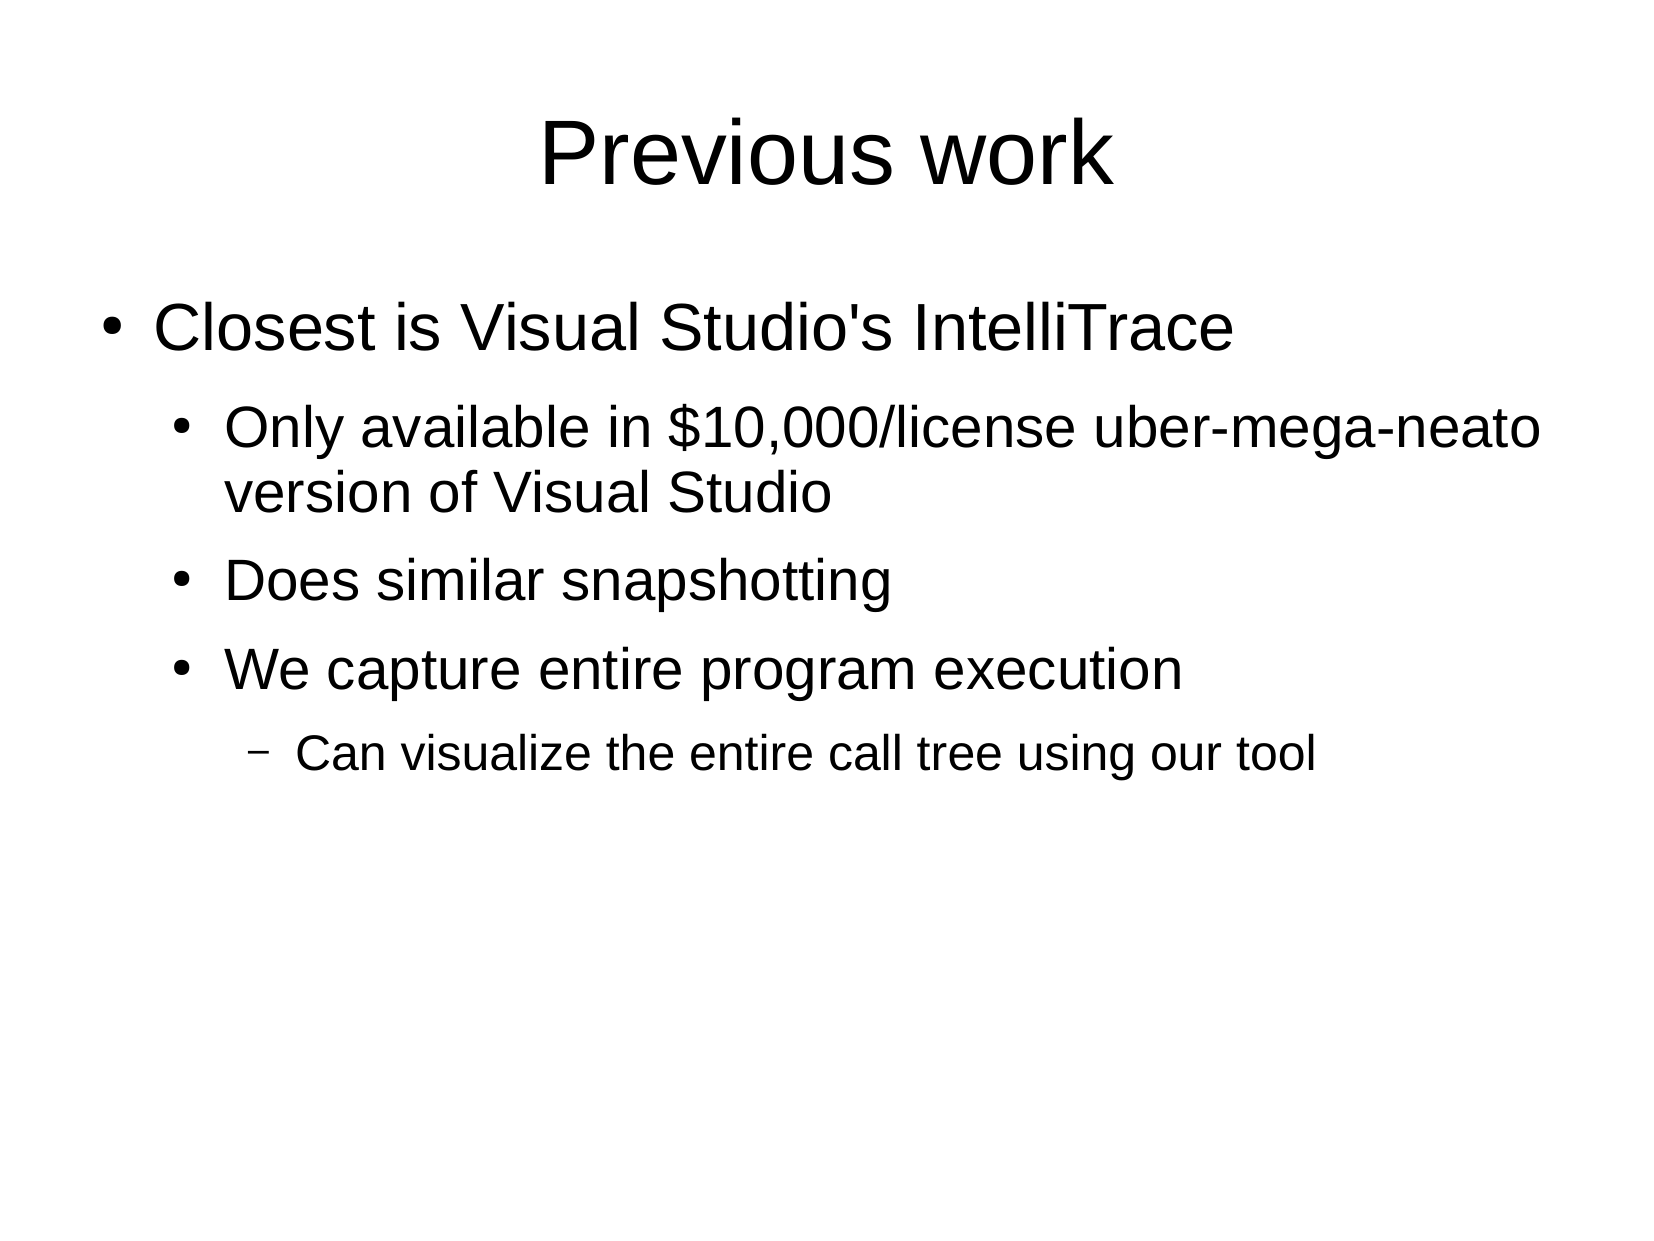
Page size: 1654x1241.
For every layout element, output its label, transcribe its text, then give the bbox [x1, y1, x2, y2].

list Closest is Visual Studio's IntelliTrace Only available in $10,000/license uber-mega-neato version of Visual Studio Does similar snapshotting We capture entire program execution Can visualize the entire call tree using our tool [82, 290, 1571, 1109]
title Previous work [82, 49, 1571, 257]
